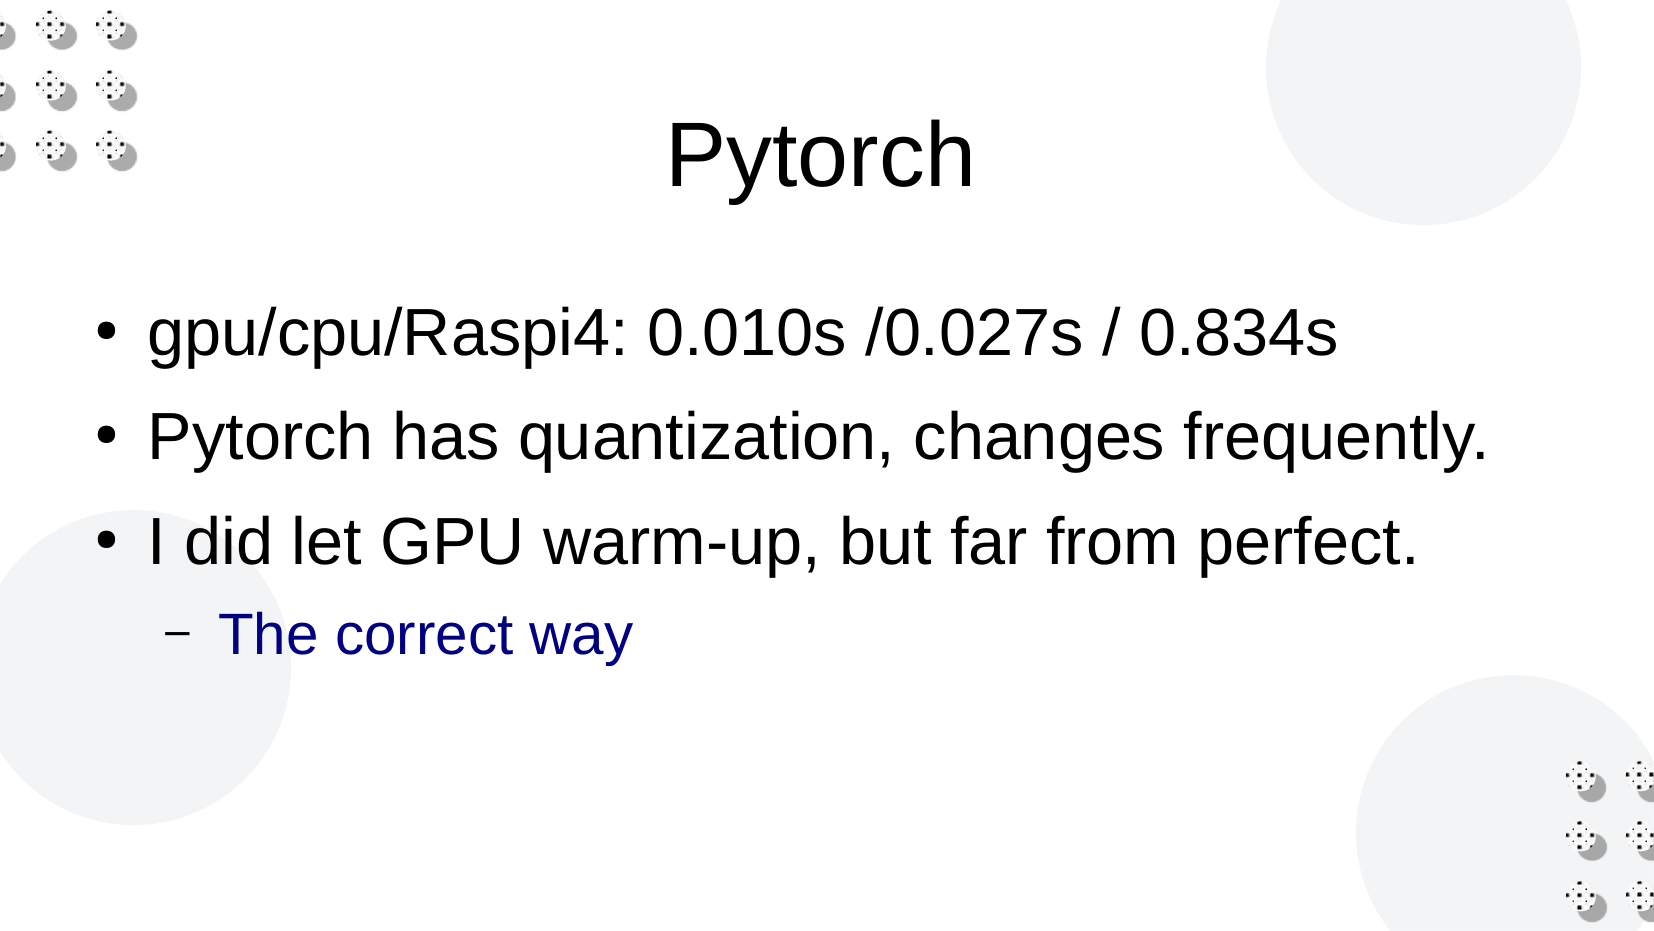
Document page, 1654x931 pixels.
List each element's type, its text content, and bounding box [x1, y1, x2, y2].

picture [35, 70, 66, 101]
list gpu/cpu/Raspi4: 0.010s /0.027s / 0.834s Pytorch has quantization, changes frequently. I did let GPU warm-up, but far from perfect. The correct way [76, 295, 1565, 835]
picture [1565, 881, 1596, 912]
picture [0, 73, 6, 98]
picture [1625, 881, 1654, 912]
title Pytorch [76, 76, 1565, 233]
picture [35, 130, 67, 161]
picture [1565, 821, 1596, 852]
picture [95, 10, 126, 41]
picture [1625, 821, 1654, 852]
picture [1625, 761, 1654, 792]
picture [0, 13, 6, 38]
picture [1565, 761, 1596, 792]
picture [0, 133, 7, 158]
picture [99, 70, 123, 76]
picture [35, 10, 66, 41]
